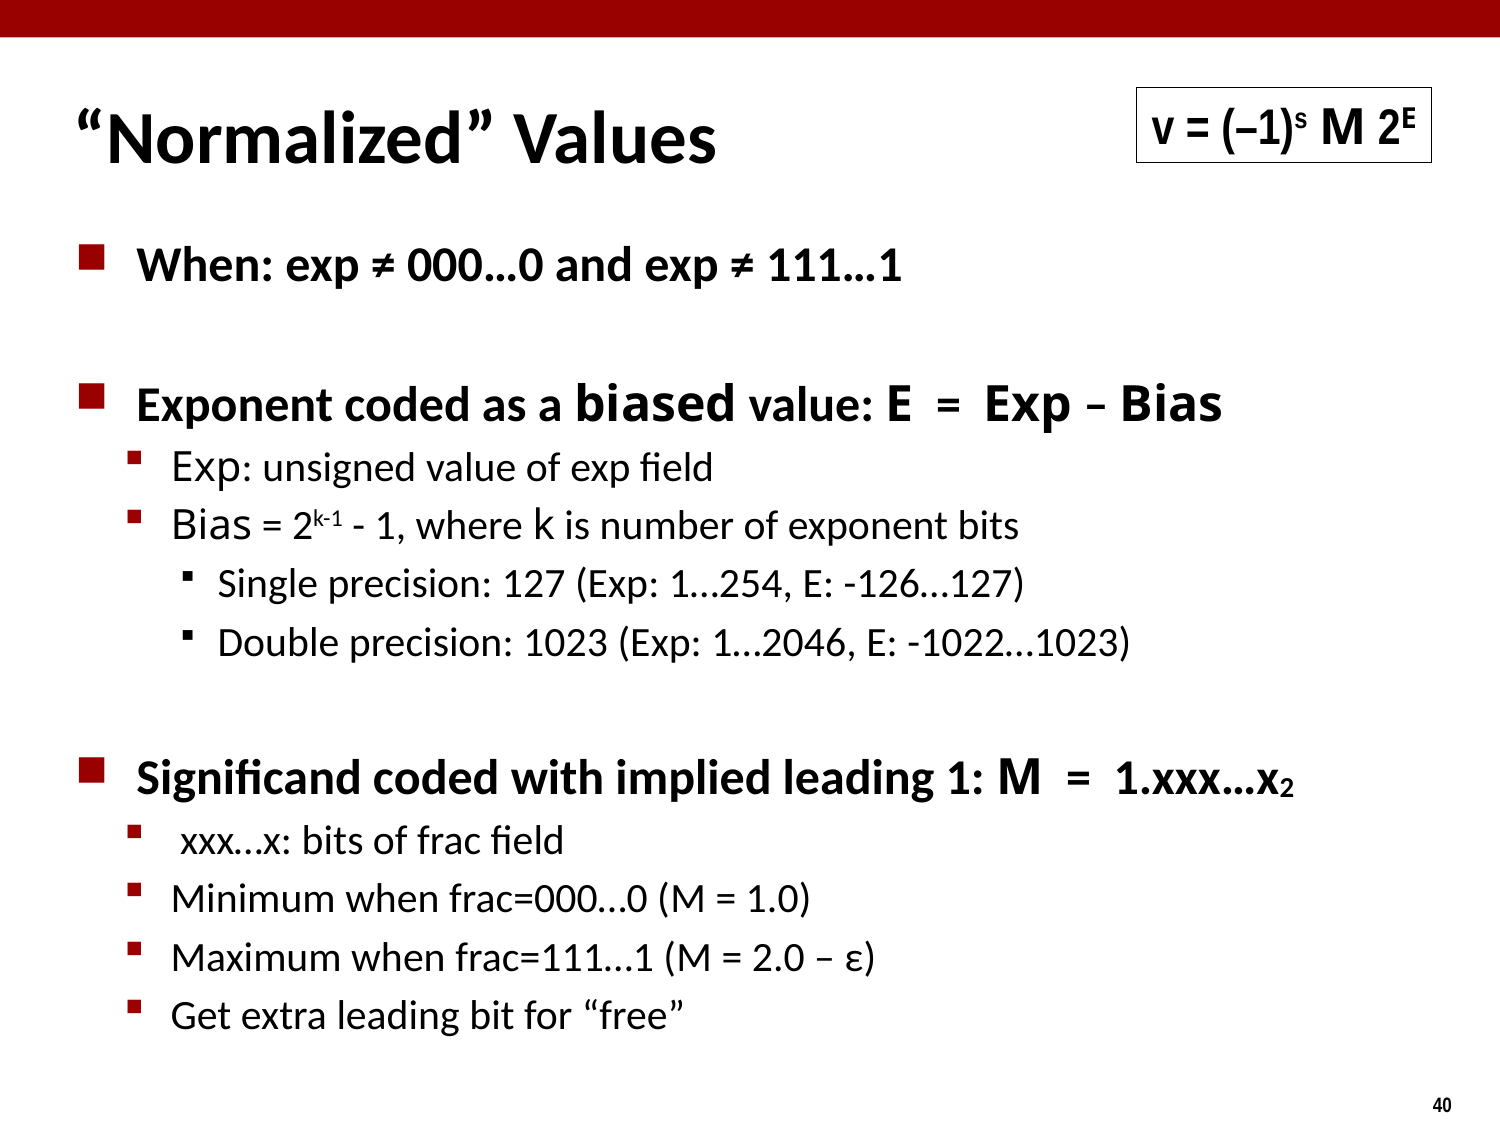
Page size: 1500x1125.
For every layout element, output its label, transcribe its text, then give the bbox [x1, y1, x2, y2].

text_box v = (–1)s M 2E [1136, 87, 1432, 163]
list When: exp ≠ 000…0 and exp ≠ 111…1 Exponent coded as a biased value: E = Exp – Bias Exp: unsigned value of exp field Bias = 2k-1 - 1, where k is number of exponent bits Single precision: 127 (Exp: 1…254, E: -126…127) Double precision: 1023 (Exp: 1…2046, E: -1022…1023) Significand coded with implied leading 1: M = 1.xxx…x2 xxx…x: bits of frac field Minimum when frac=000…0 (M = 1.0) Maximum when frac=111…1 (M = 2.0 – ε) Get extra leading bit for “free” [65, 223, 1361, 1040]
title “Normalized” Values [58, 71, 1304, 197]
